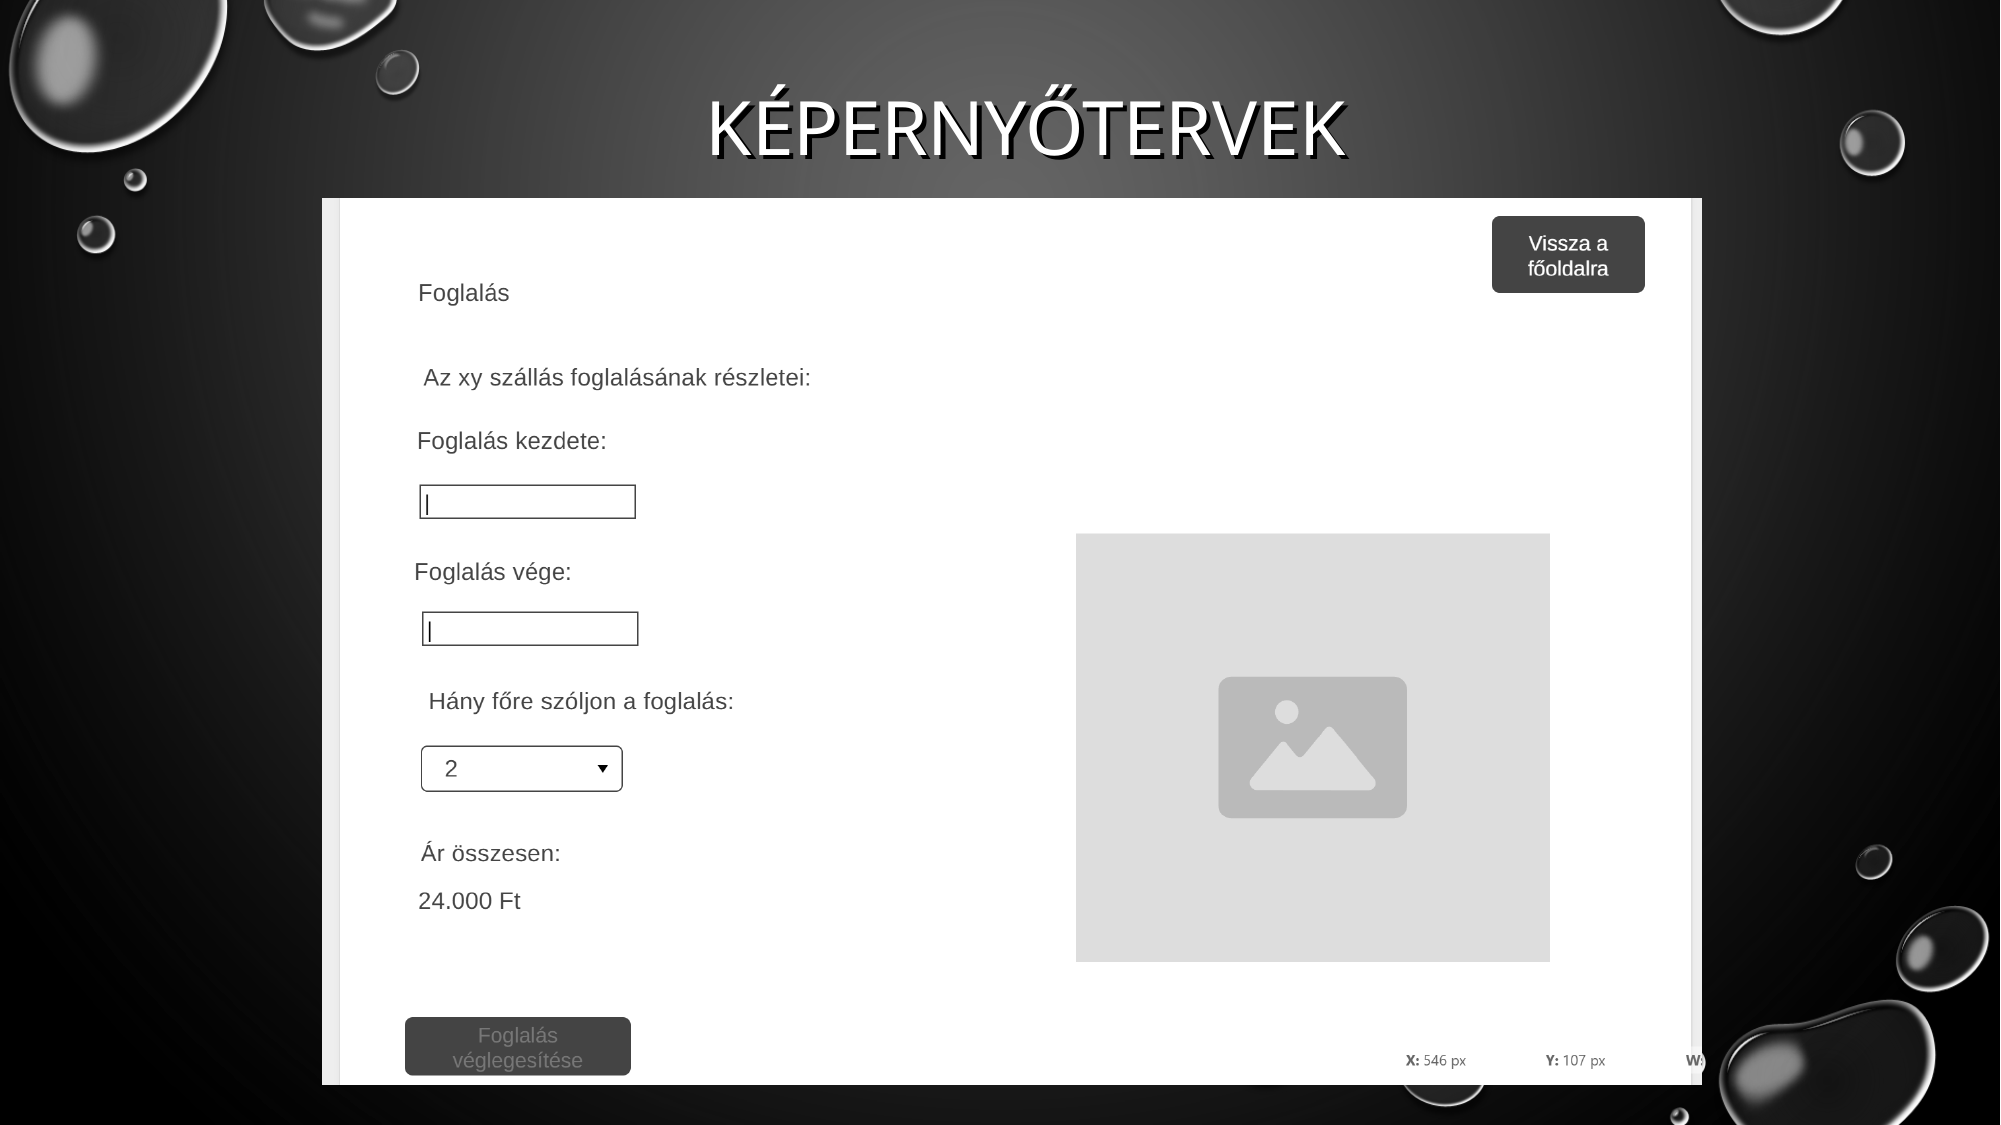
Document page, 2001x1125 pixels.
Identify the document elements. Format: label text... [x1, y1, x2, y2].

picture [322, 198, 1702, 1085]
title Képernyőtervek [175, 0, 1876, 262]
